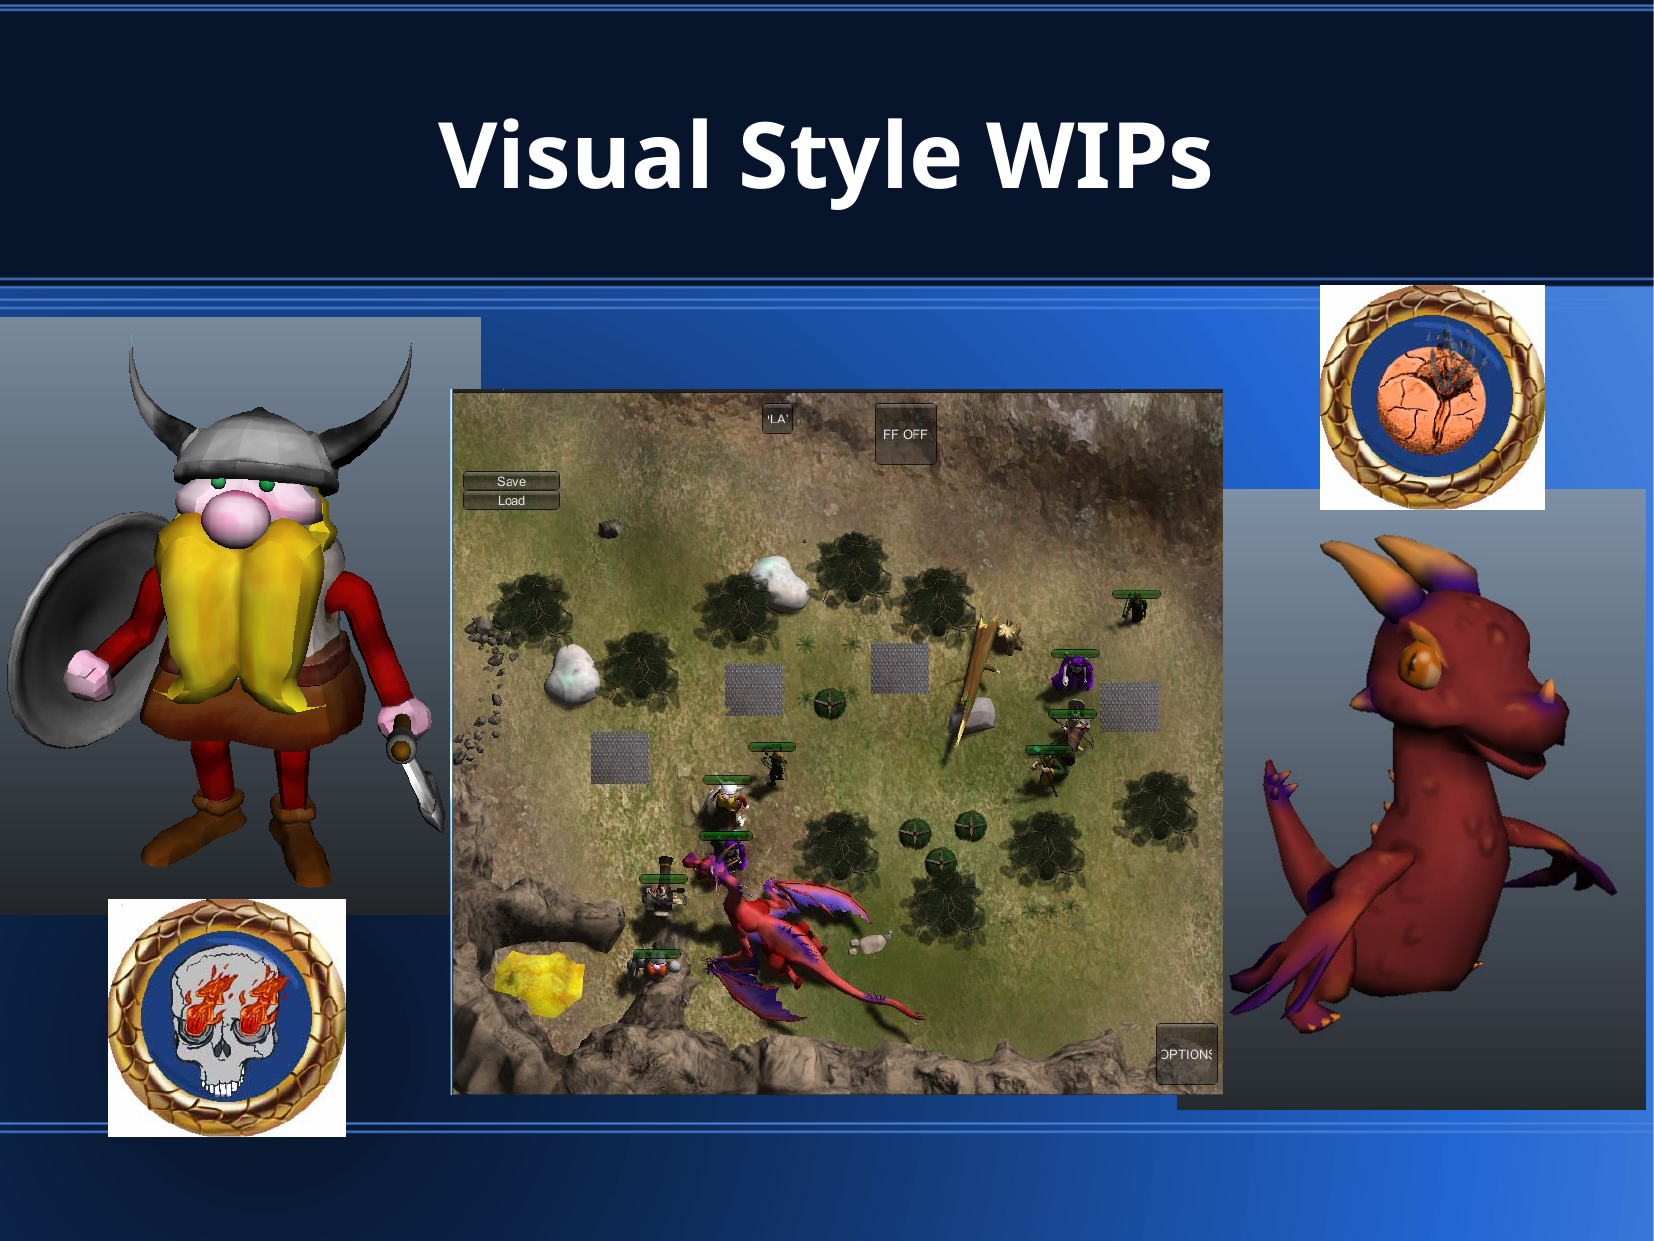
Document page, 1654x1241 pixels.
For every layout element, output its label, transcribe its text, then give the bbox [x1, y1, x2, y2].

title Visual Style WIPs [82, 49, 1571, 257]
picture [0, 0, 1654, 1241]
